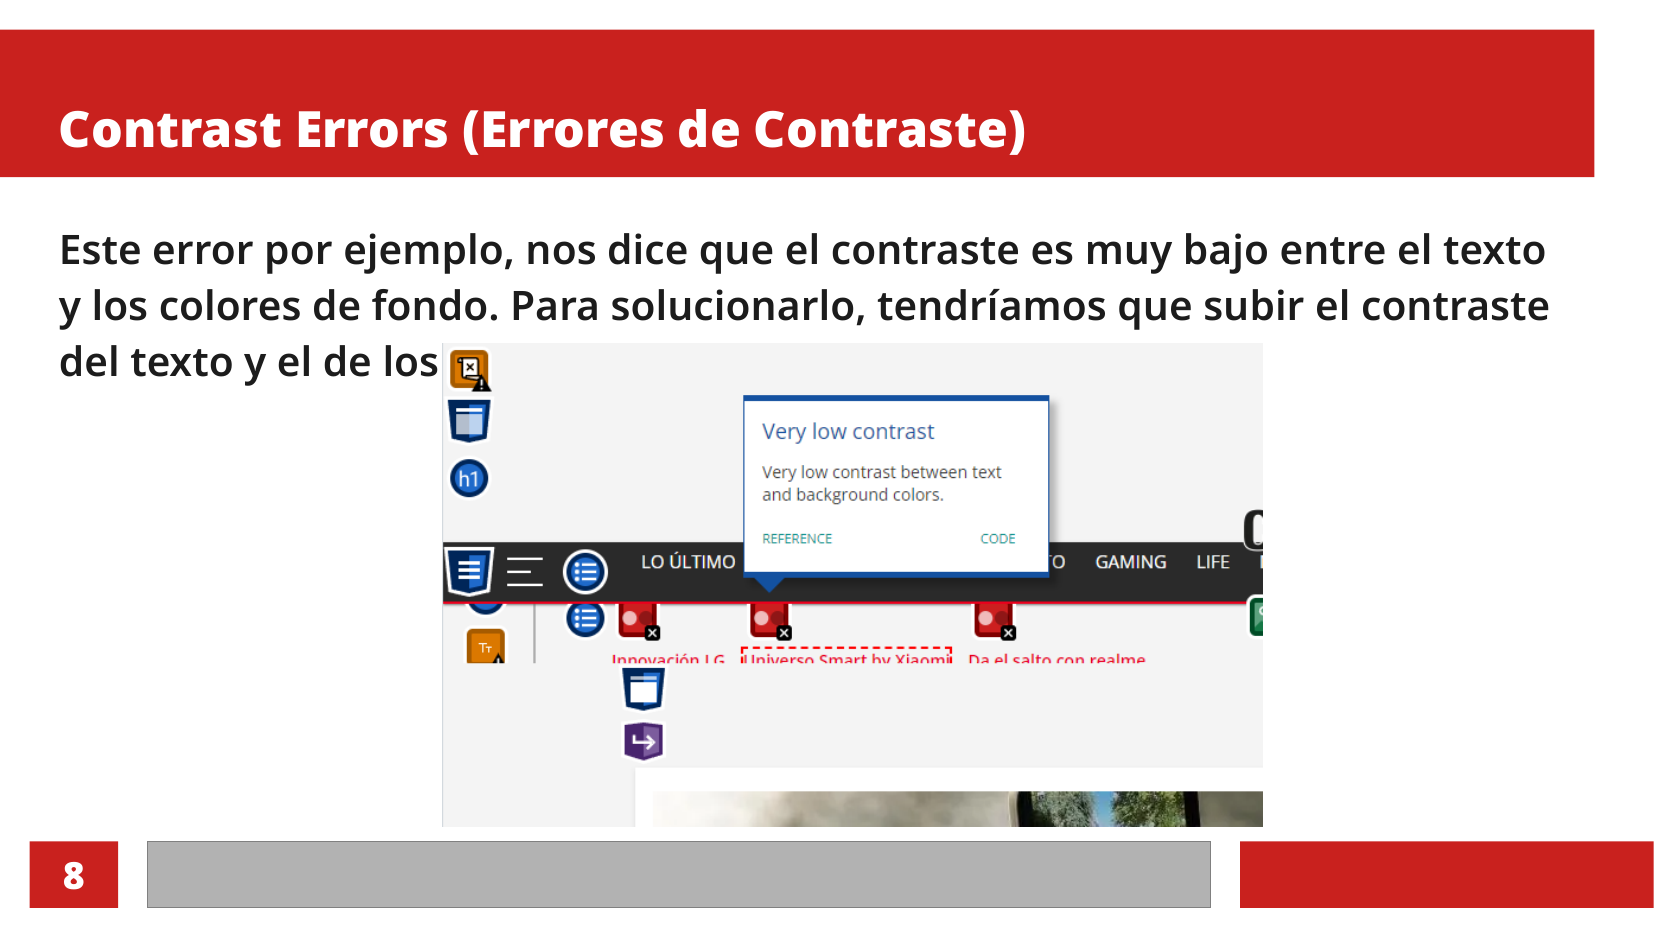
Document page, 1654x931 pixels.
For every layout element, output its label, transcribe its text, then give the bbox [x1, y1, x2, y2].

picture [442, 343, 1263, 827]
title Contrast Errors (Errores de Contraste) [59, 44, 1595, 163]
list Este error por ejemplo, nos dice que el contraste es muy bajo entre el texto y los colores de fondo. Para solucionarlo, tendríamos que subir el contraste del texto y el de los colores del fondo. [59, 221, 1565, 798]
